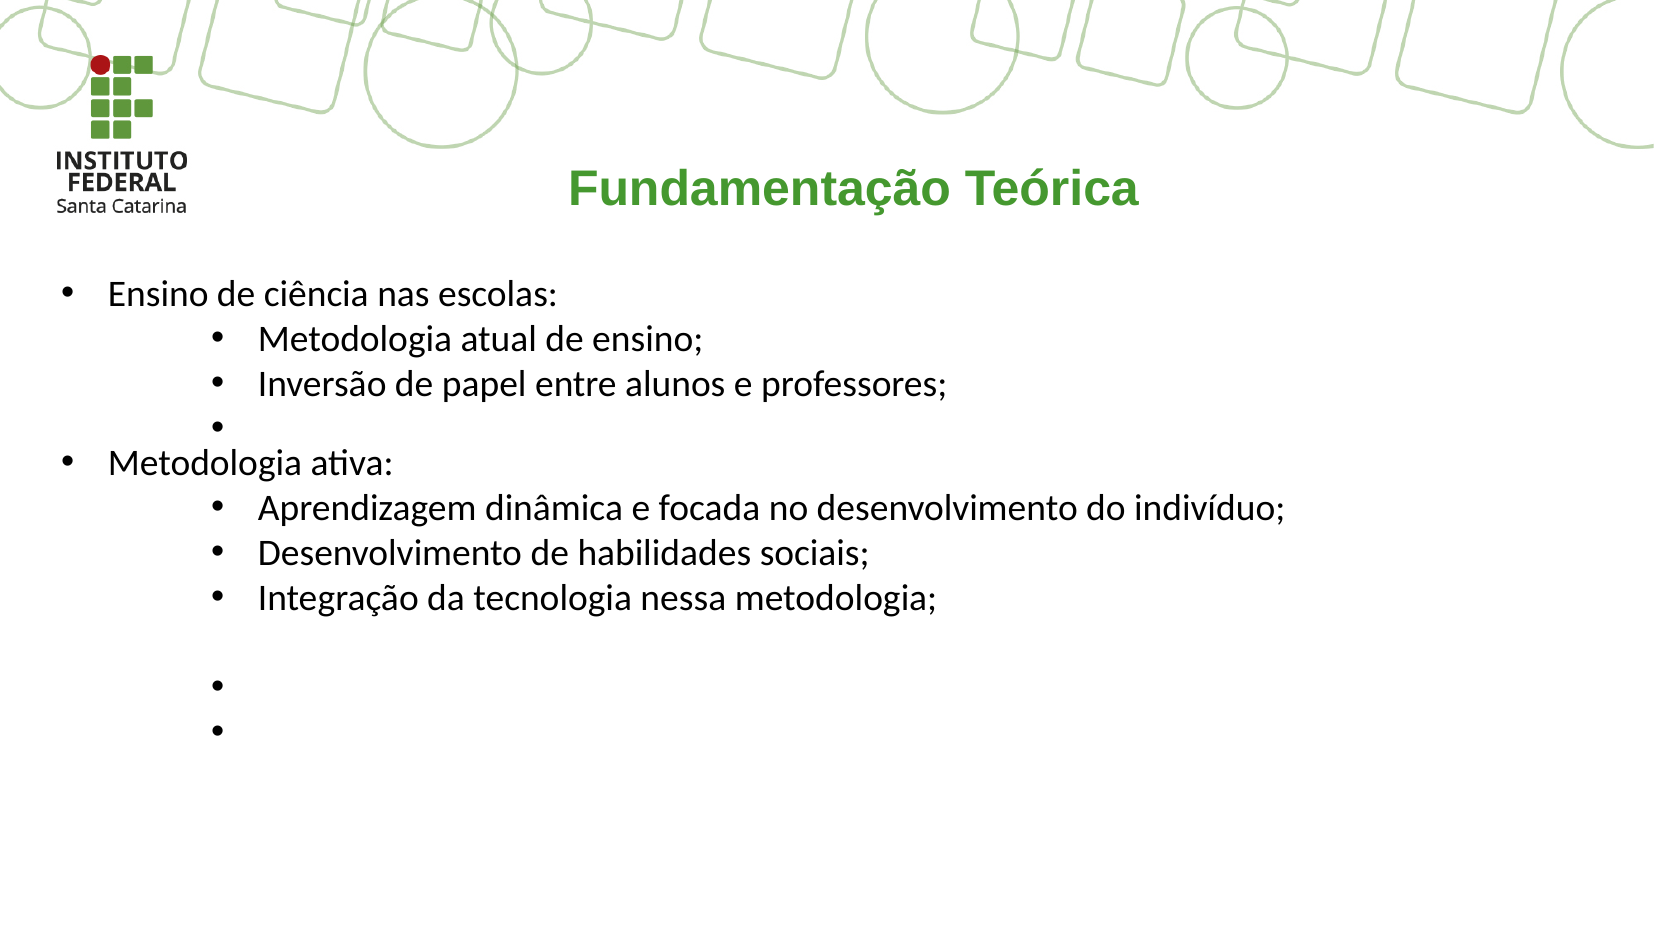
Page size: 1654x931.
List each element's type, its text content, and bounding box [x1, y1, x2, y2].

text_box Metodologia ativa: Aprendizagem dinâmica e focada no desenvolvimento do indivíduo; Desenvolvimento de habilidades sociais; Integração da tecnologia nessa metodologia; [46, 430, 1573, 765]
text_box Ensino de ciência nas escolas: Metodologia atual de ensino; Inversão de papel entre alunos e professores; [46, 261, 1608, 459]
title Fundamentação Teórica [198, 155, 1510, 217]
